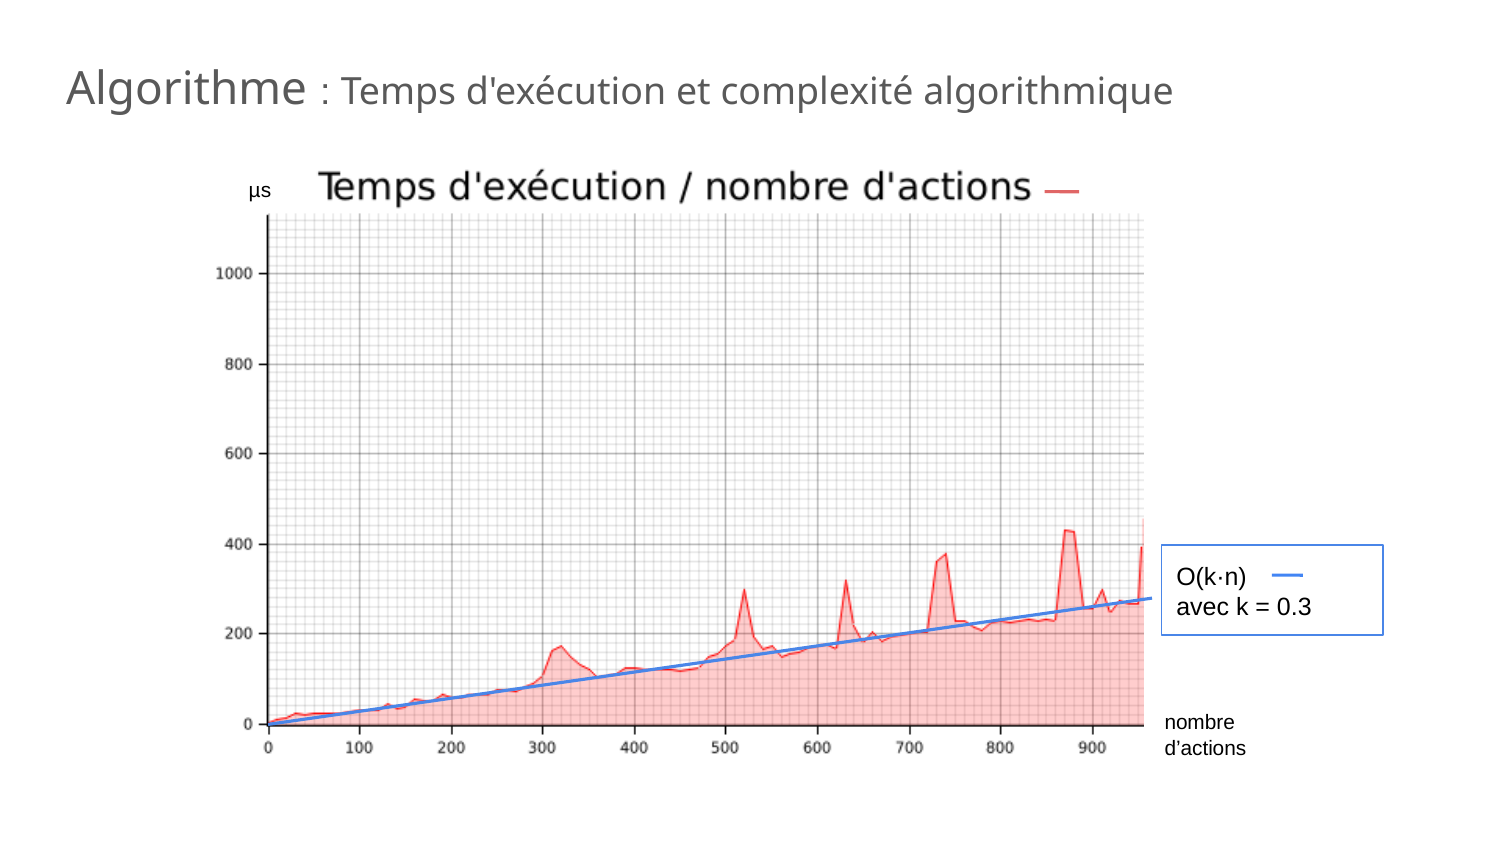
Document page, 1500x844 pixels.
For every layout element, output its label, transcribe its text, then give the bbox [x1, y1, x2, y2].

list Algorithme : Temps d'exécution et complexité algorithmique [51, 35, 1449, 129]
text_box µs [233, 162, 315, 218]
text_box O(k·n) avec k = 0.3 [1161, 545, 1383, 636]
picture [206, 162, 1144, 788]
text_box nombre d’actions [1149, 694, 1323, 775]
